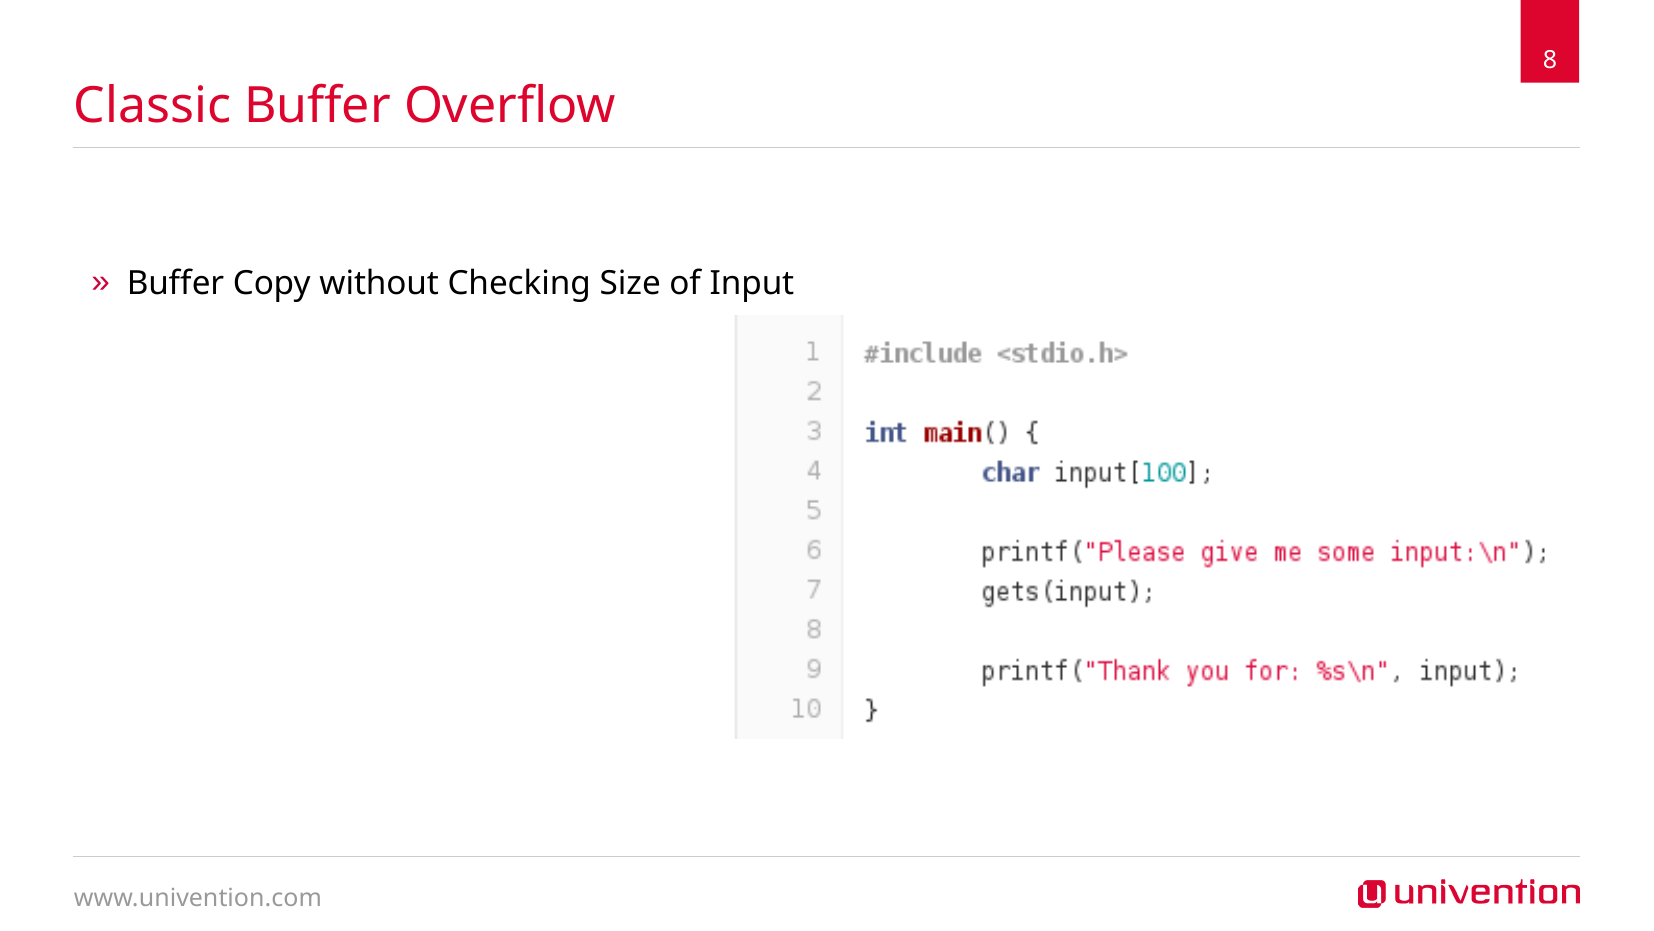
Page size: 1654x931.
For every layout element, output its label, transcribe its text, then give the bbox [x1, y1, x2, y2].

list Buffer Copy without Checking Size of Input [73, 236, 857, 768]
picture [1358, 879, 1580, 908]
title Classic Buffer Overflow [73, 59, 1580, 148]
picture [725, 315, 1595, 739]
